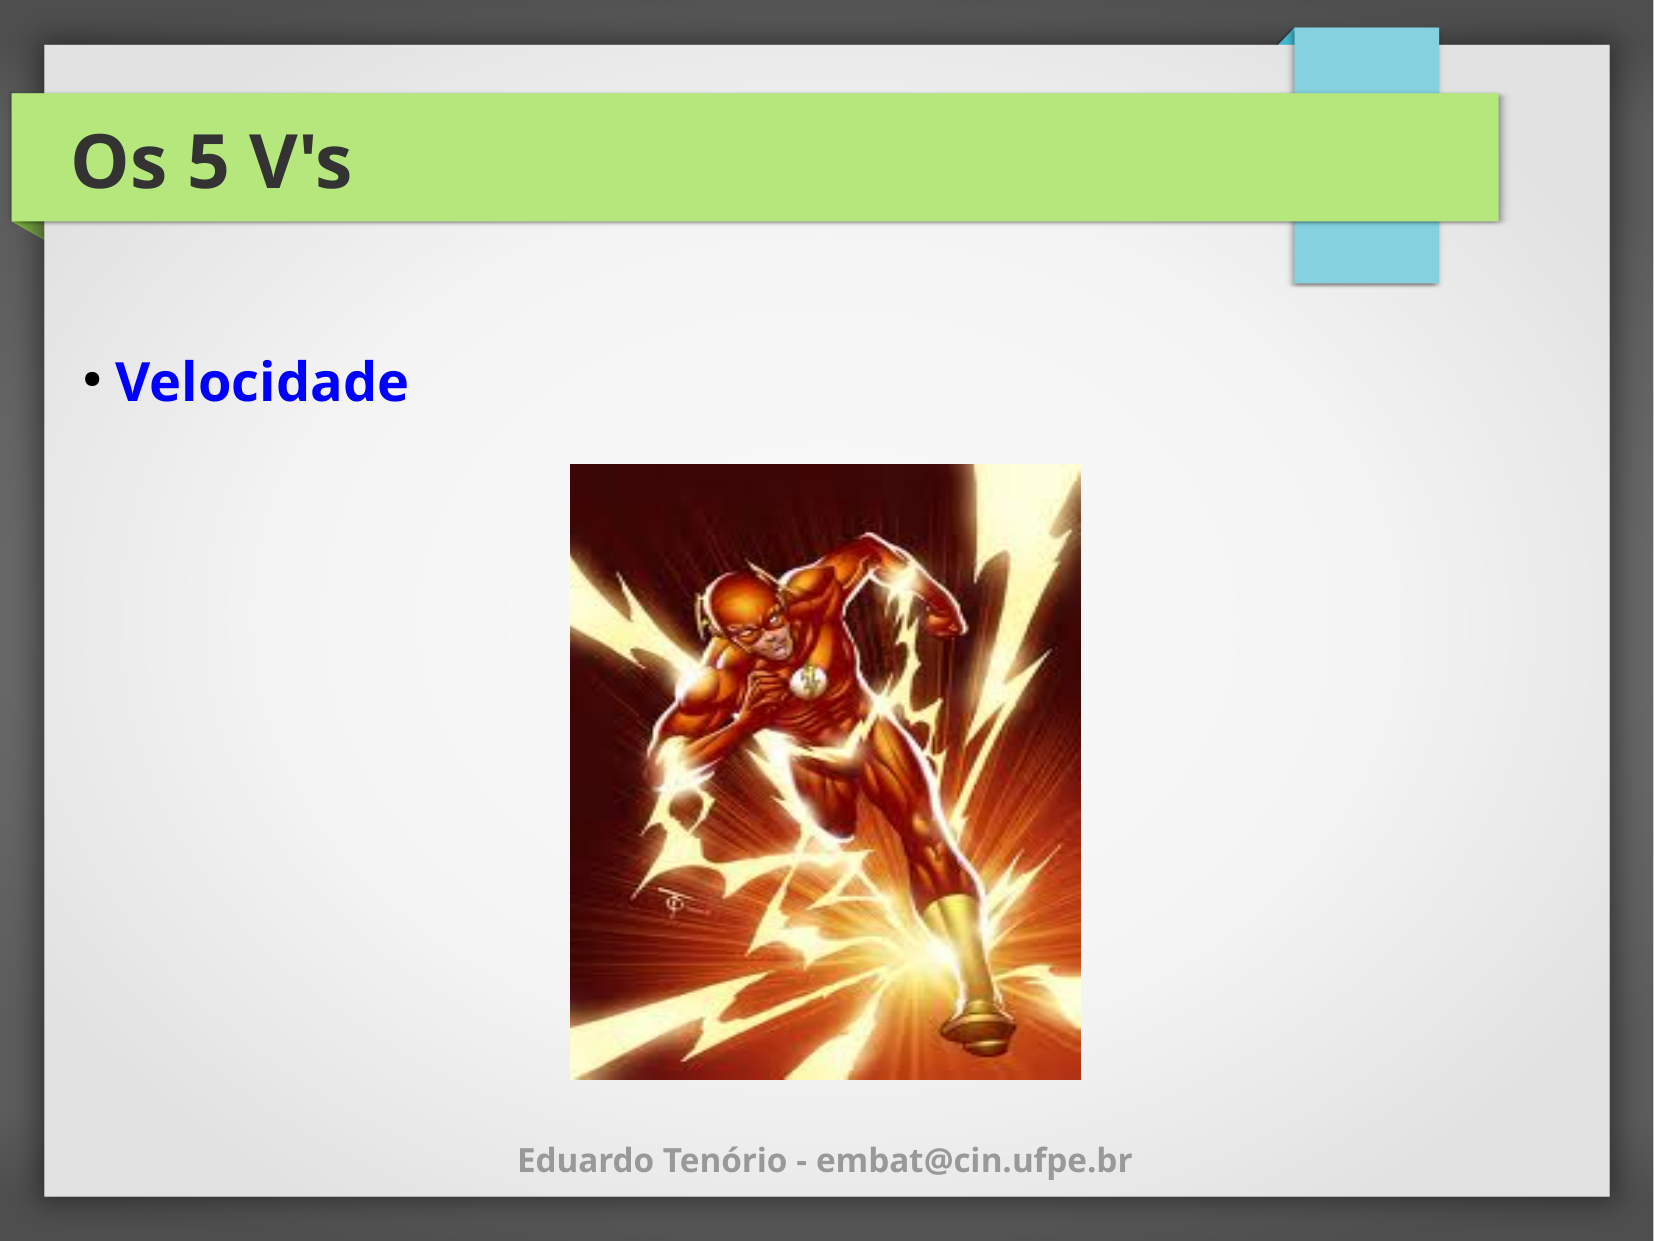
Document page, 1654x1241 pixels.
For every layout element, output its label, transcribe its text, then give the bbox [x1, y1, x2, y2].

picture [0, 0, 1654, 1241]
title Os 5 V's [70, 97, 1229, 221]
list Velocidade [82, 343, 1538, 1063]
text_box Eduardo Tenório - embat@cin.ufpe.br [45, 1130, 1606, 1201]
